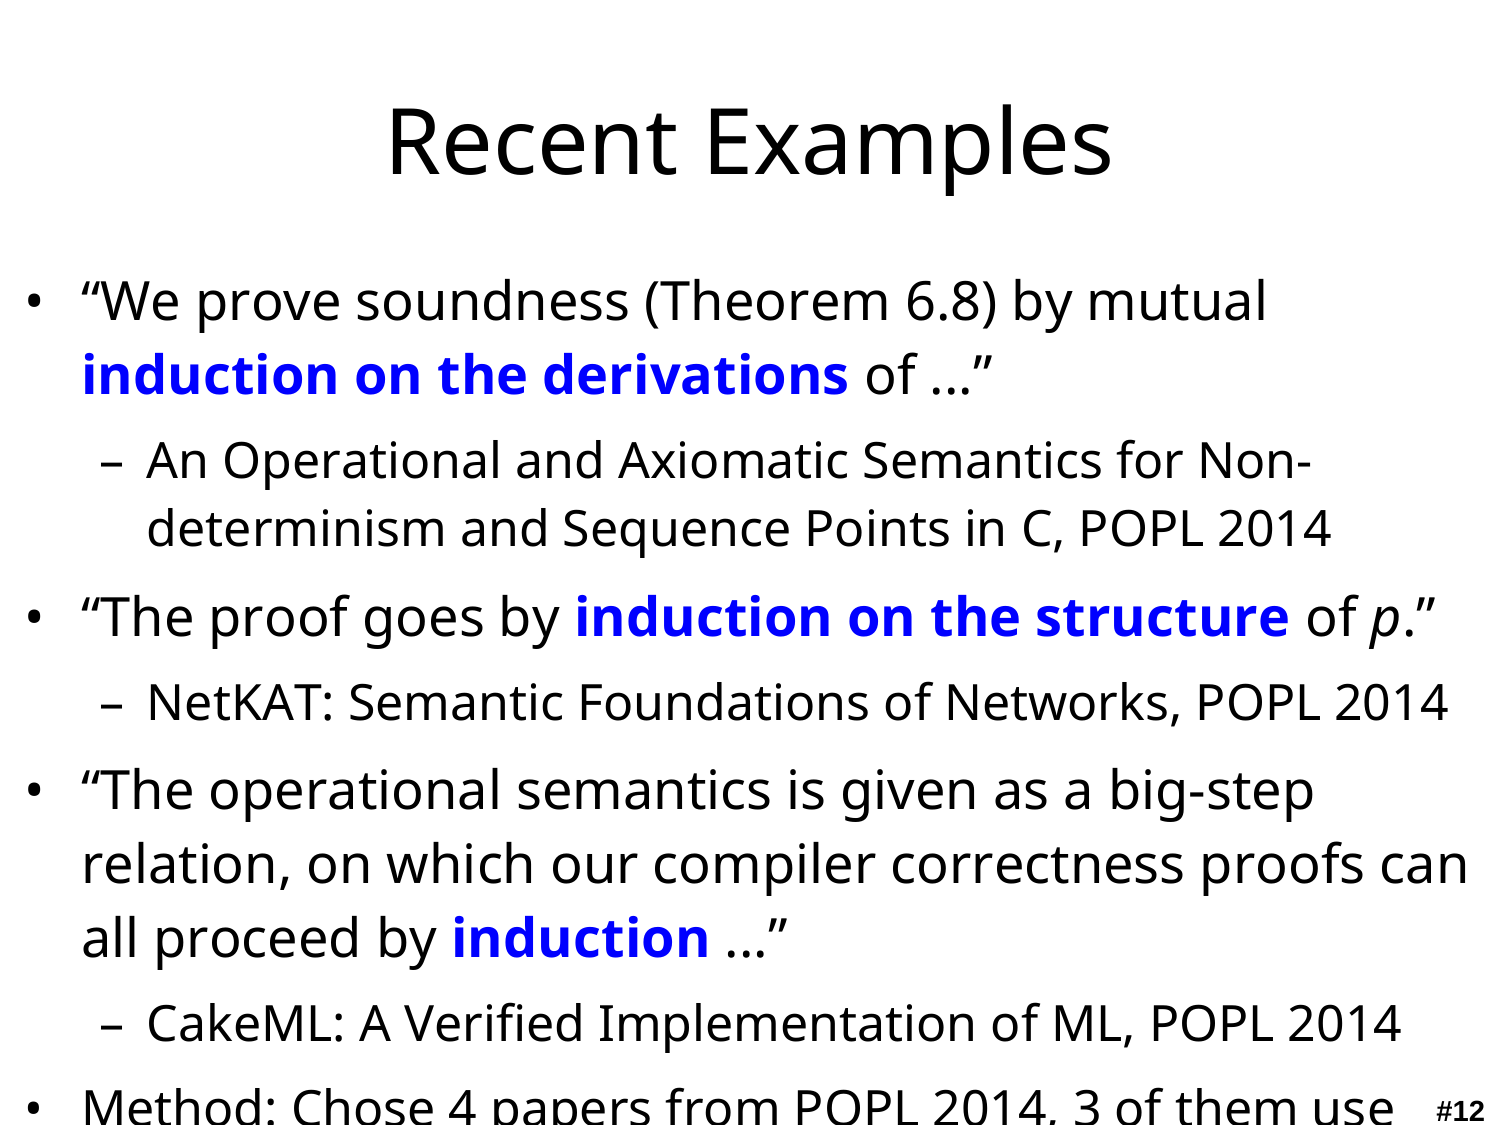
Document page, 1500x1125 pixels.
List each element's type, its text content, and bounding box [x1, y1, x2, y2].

title Recent Examples [24, 45, 1476, 233]
list “We prove soundness (Theorem 6.8) by mutual induction on the derivations of ...” An Operational and Axiomatic Semantics for Non-determinism and Sequence Points in C, POPL 2014 “The proof goes by induction on the structure of p.” NetKAT: Semantic Foundations of Networks, POPL 2014 “The operational semantics is given as a big-step relation, on which our compiler correctness proofs can all proceed by induction ...” CakeML: A Verified Implementation of ML, POPL 2014 Method: Chose 4 papers from POPL 2014, 3 of them use structural induction. [24, 262, 1476, 1101]
